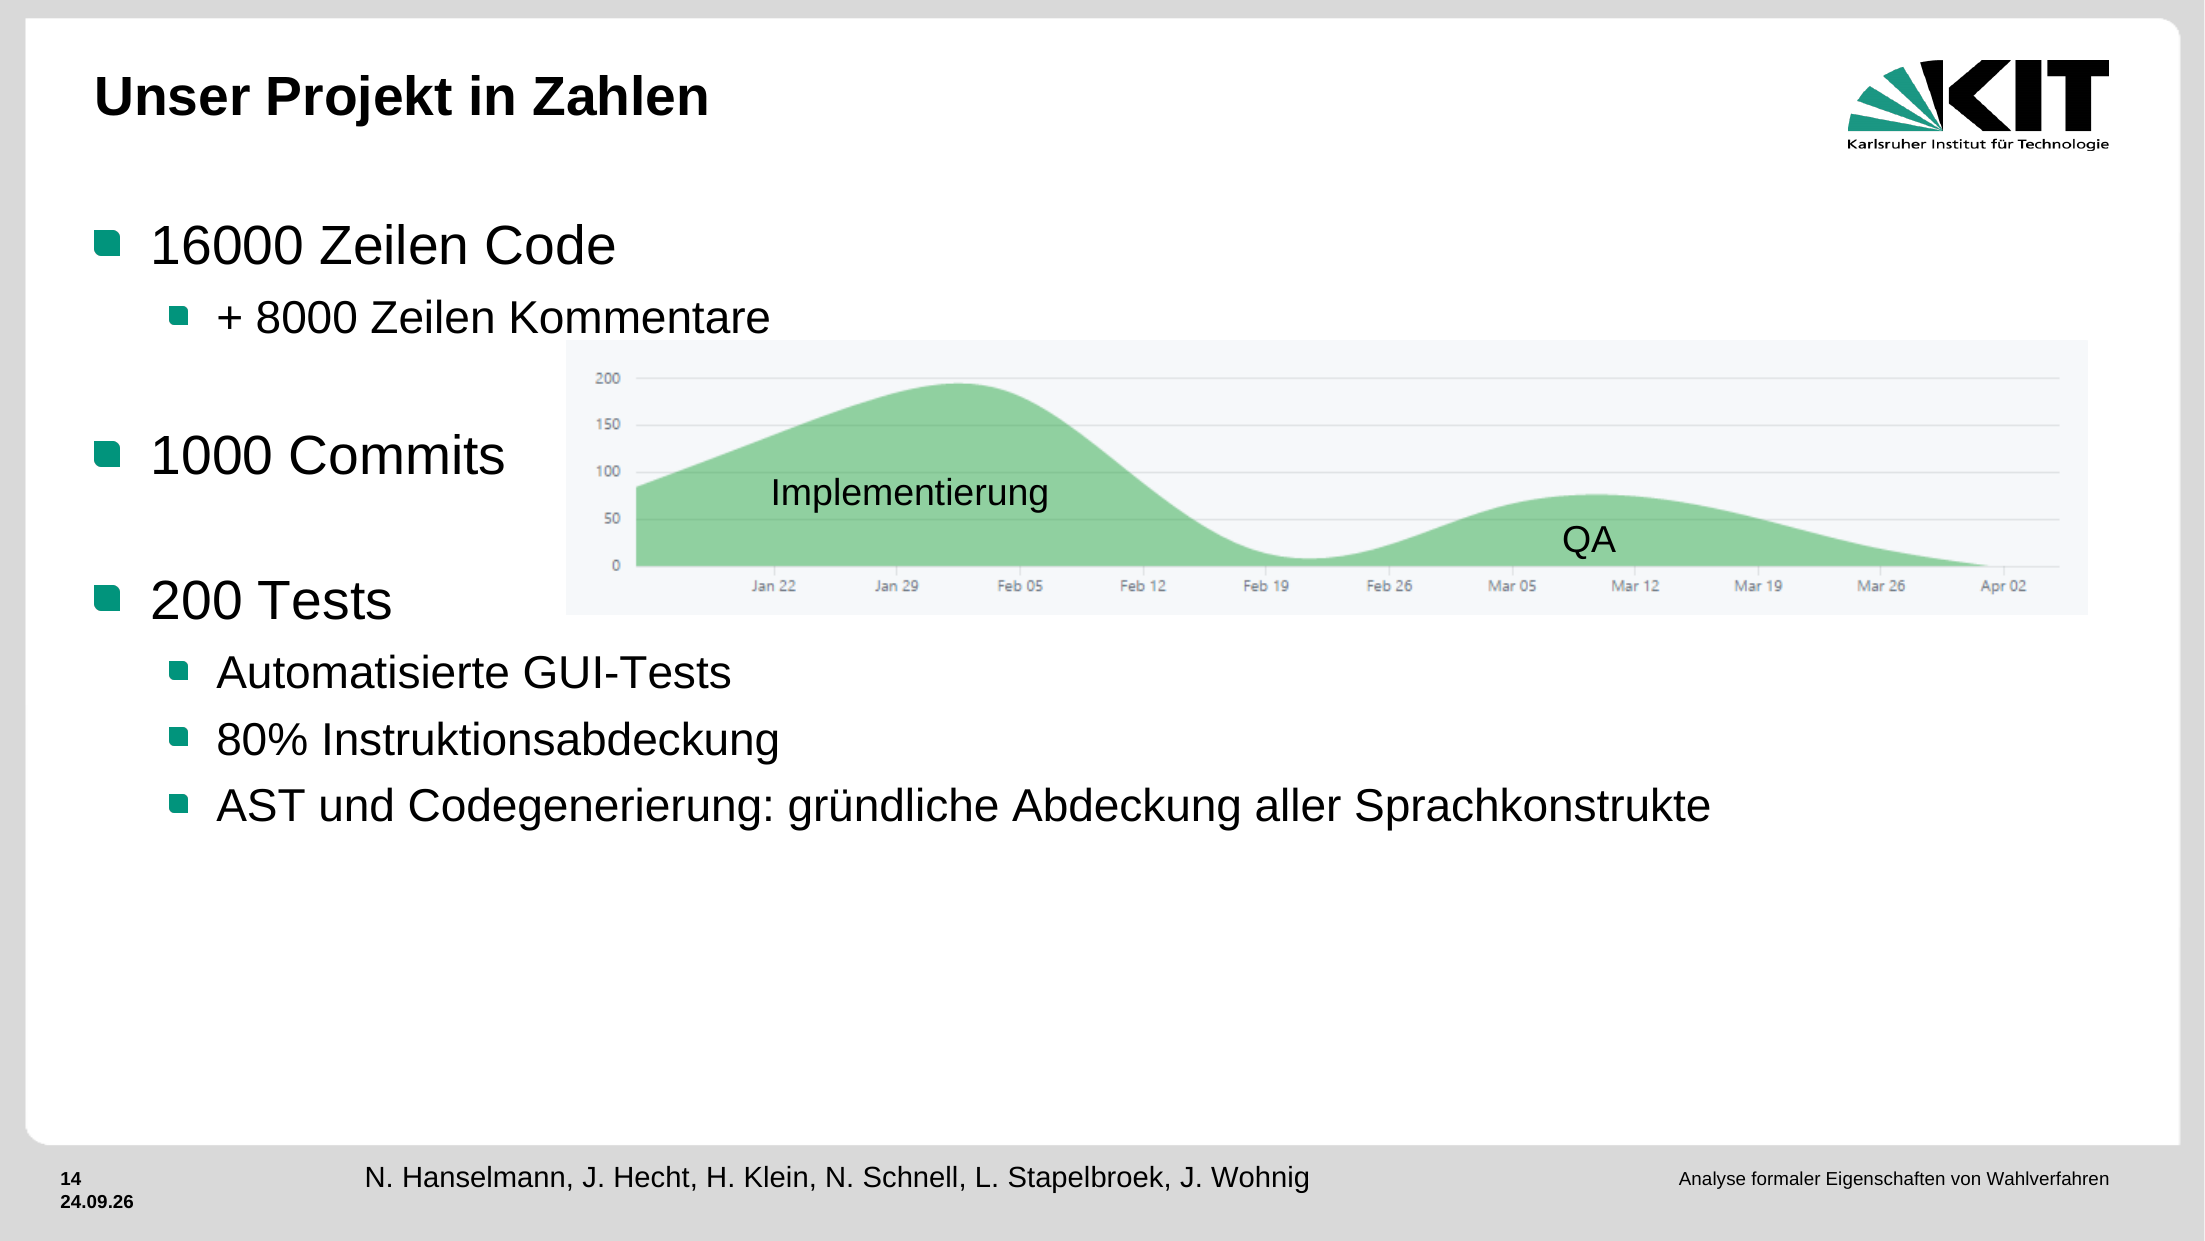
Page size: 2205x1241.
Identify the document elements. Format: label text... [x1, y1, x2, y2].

title Unser Projekt in Zahlen [94, 60, 1761, 162]
text_box QA [1547, 507, 1712, 568]
list 16000 Zeilen Code + 8000 Zeilen Kommentare 1000 Commits 200 Tests Automatisierte GUI-Tests 80% Instruktionsabdeckung AST und Codegenerierung: gründliche Abdeckung aller Sprachkonstrukte [94, 216, 2084, 1102]
text_box Implementierung [755, 460, 1099, 521]
picture [0, 0, 2205, 1241]
